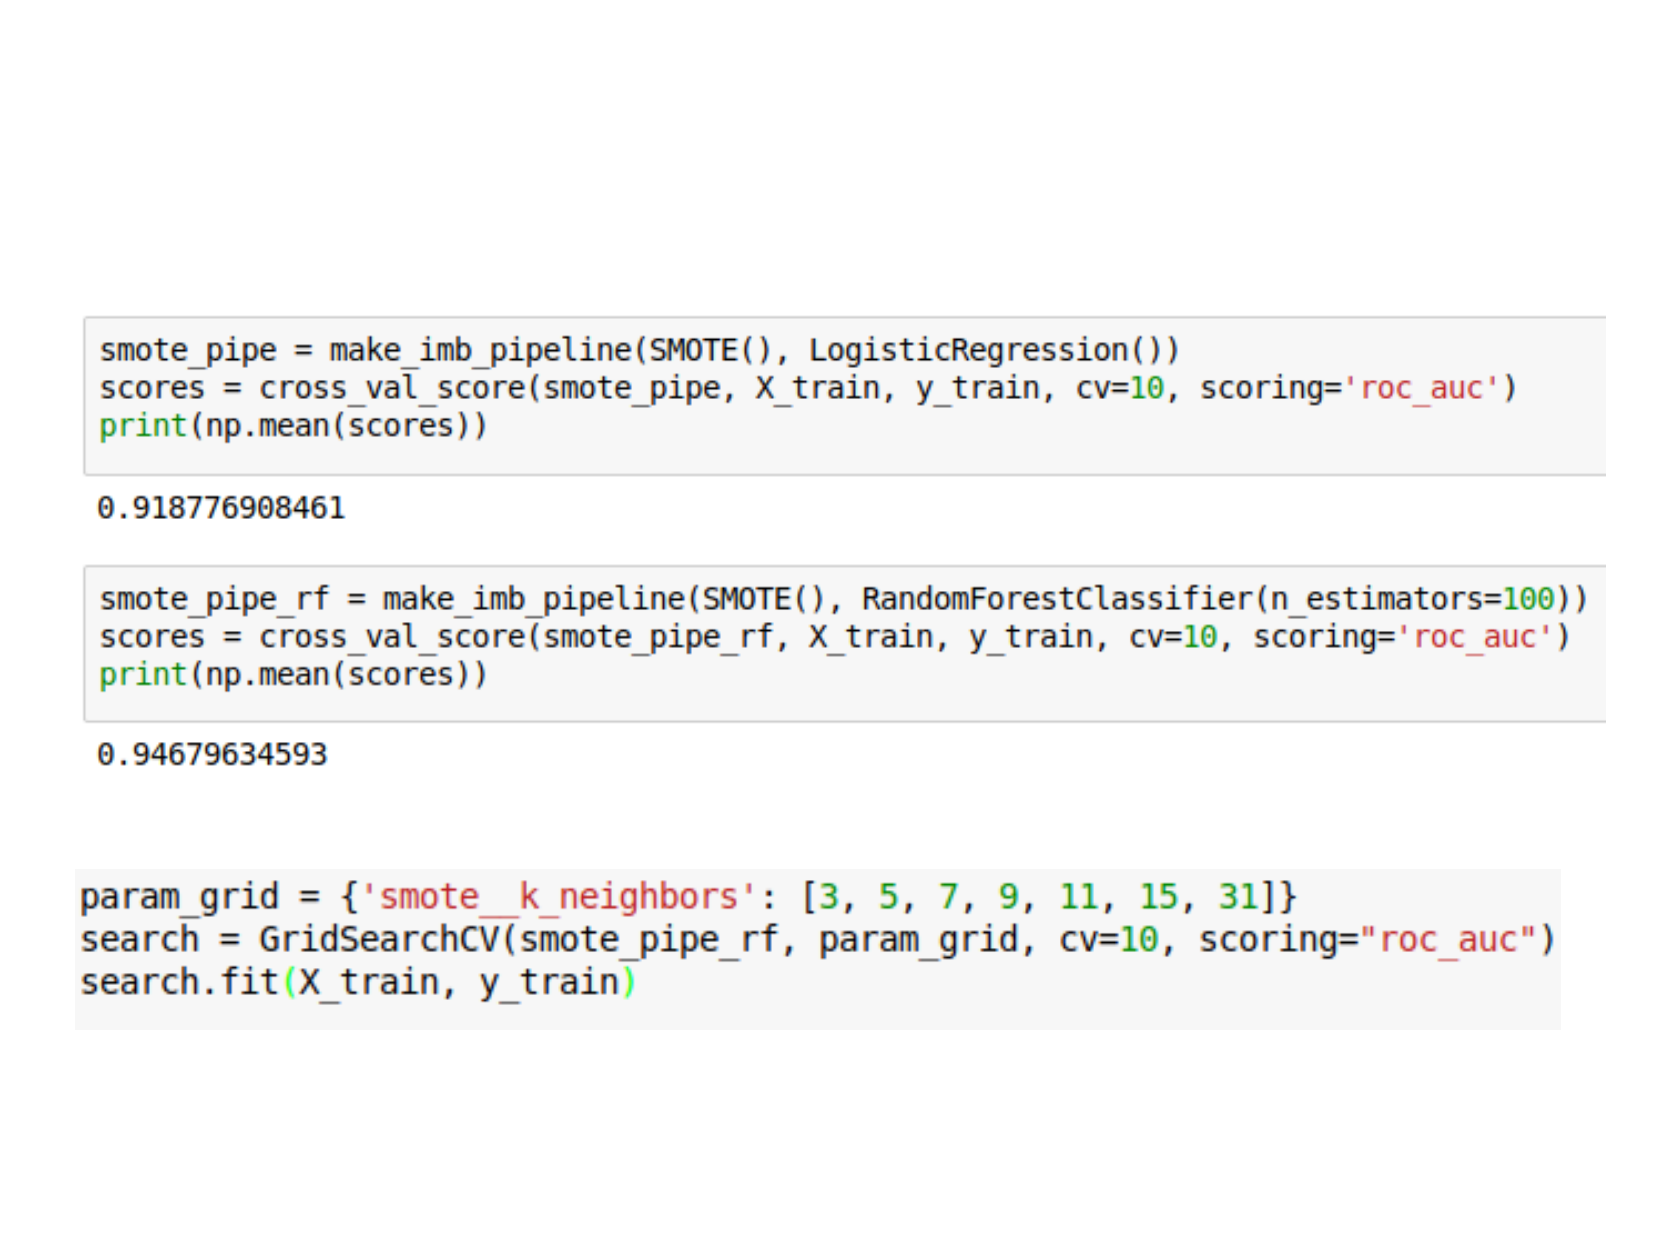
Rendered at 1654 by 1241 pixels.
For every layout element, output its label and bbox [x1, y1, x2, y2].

picture [75, 299, 1606, 810]
picture [75, 869, 1561, 1030]
